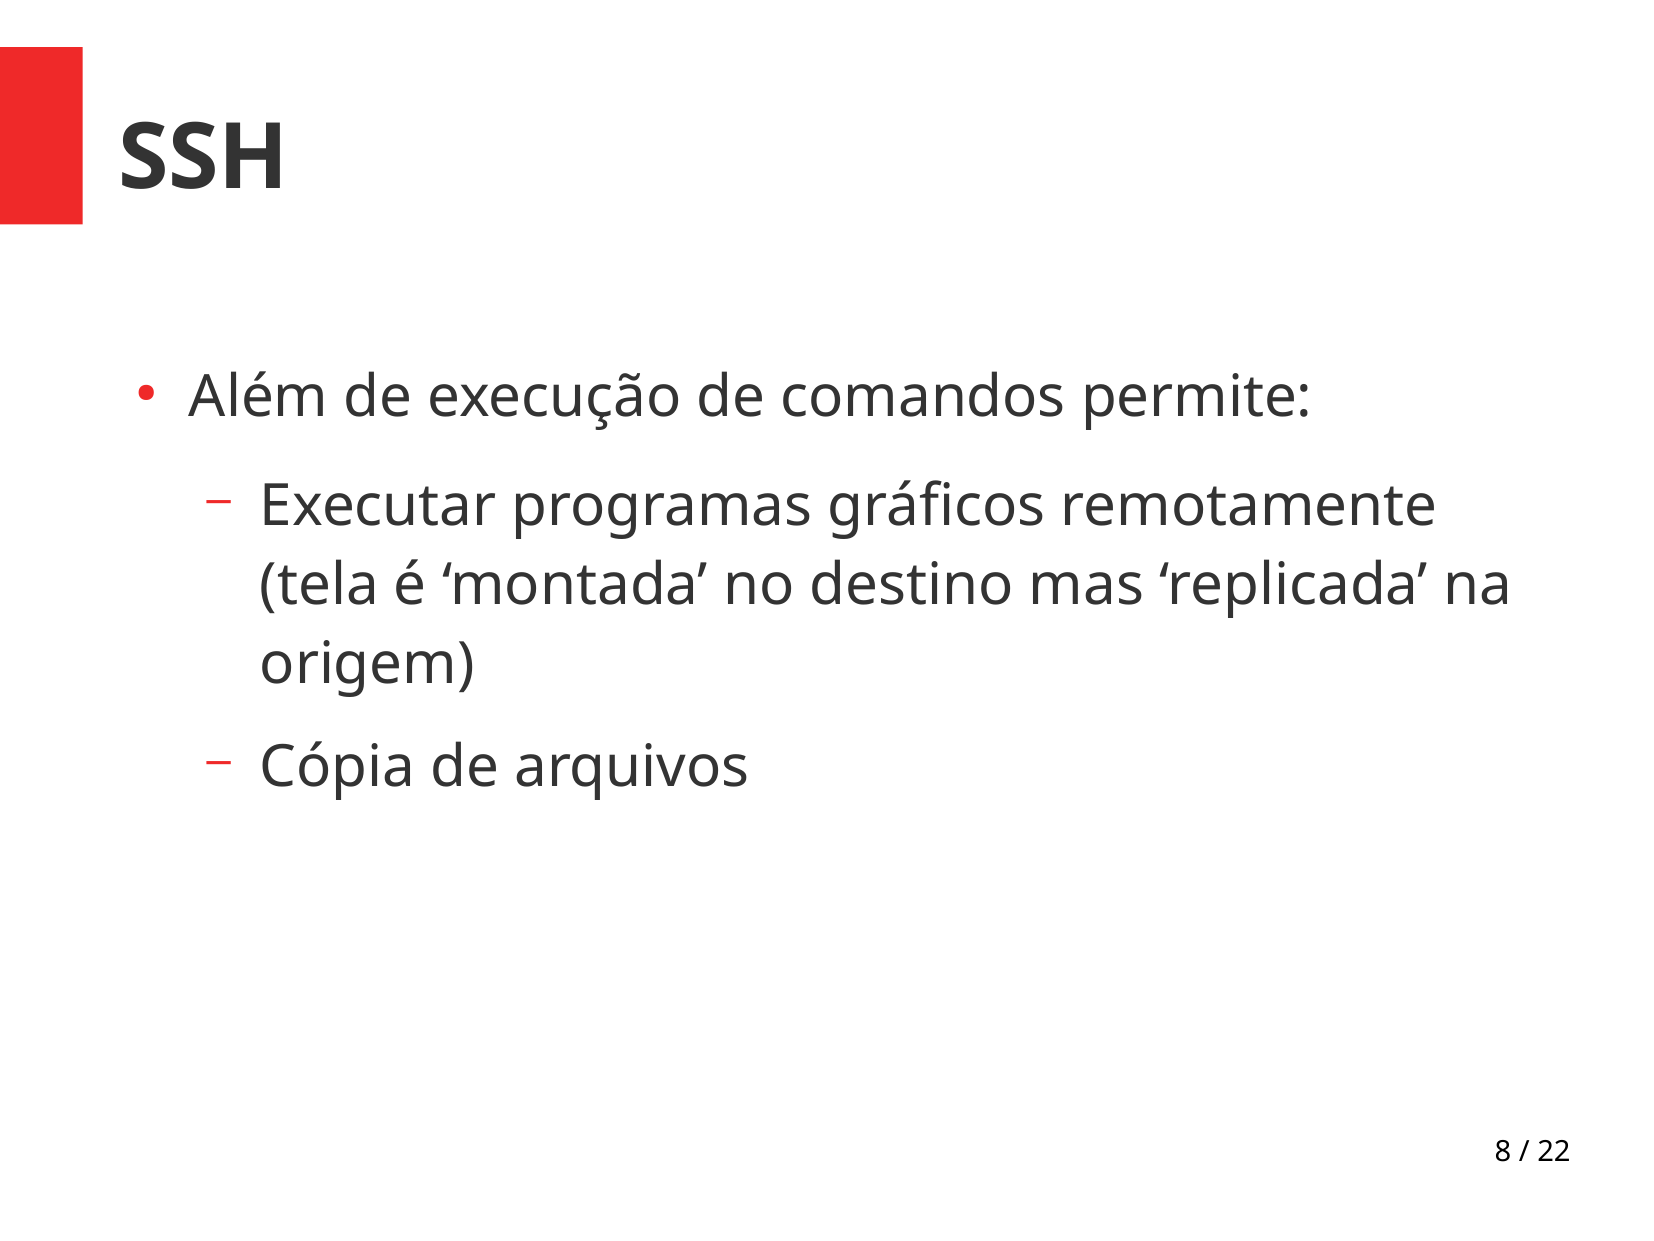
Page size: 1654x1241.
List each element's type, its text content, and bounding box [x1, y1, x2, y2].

list Além de execução de comandos permite: Executar programas gráficos remotamente (tela é ‘montada’ no destino mas ‘replicada’ na origem) Cópia de arquivos [118, 354, 1536, 1074]
title SSH [118, 49, 1571, 257]
